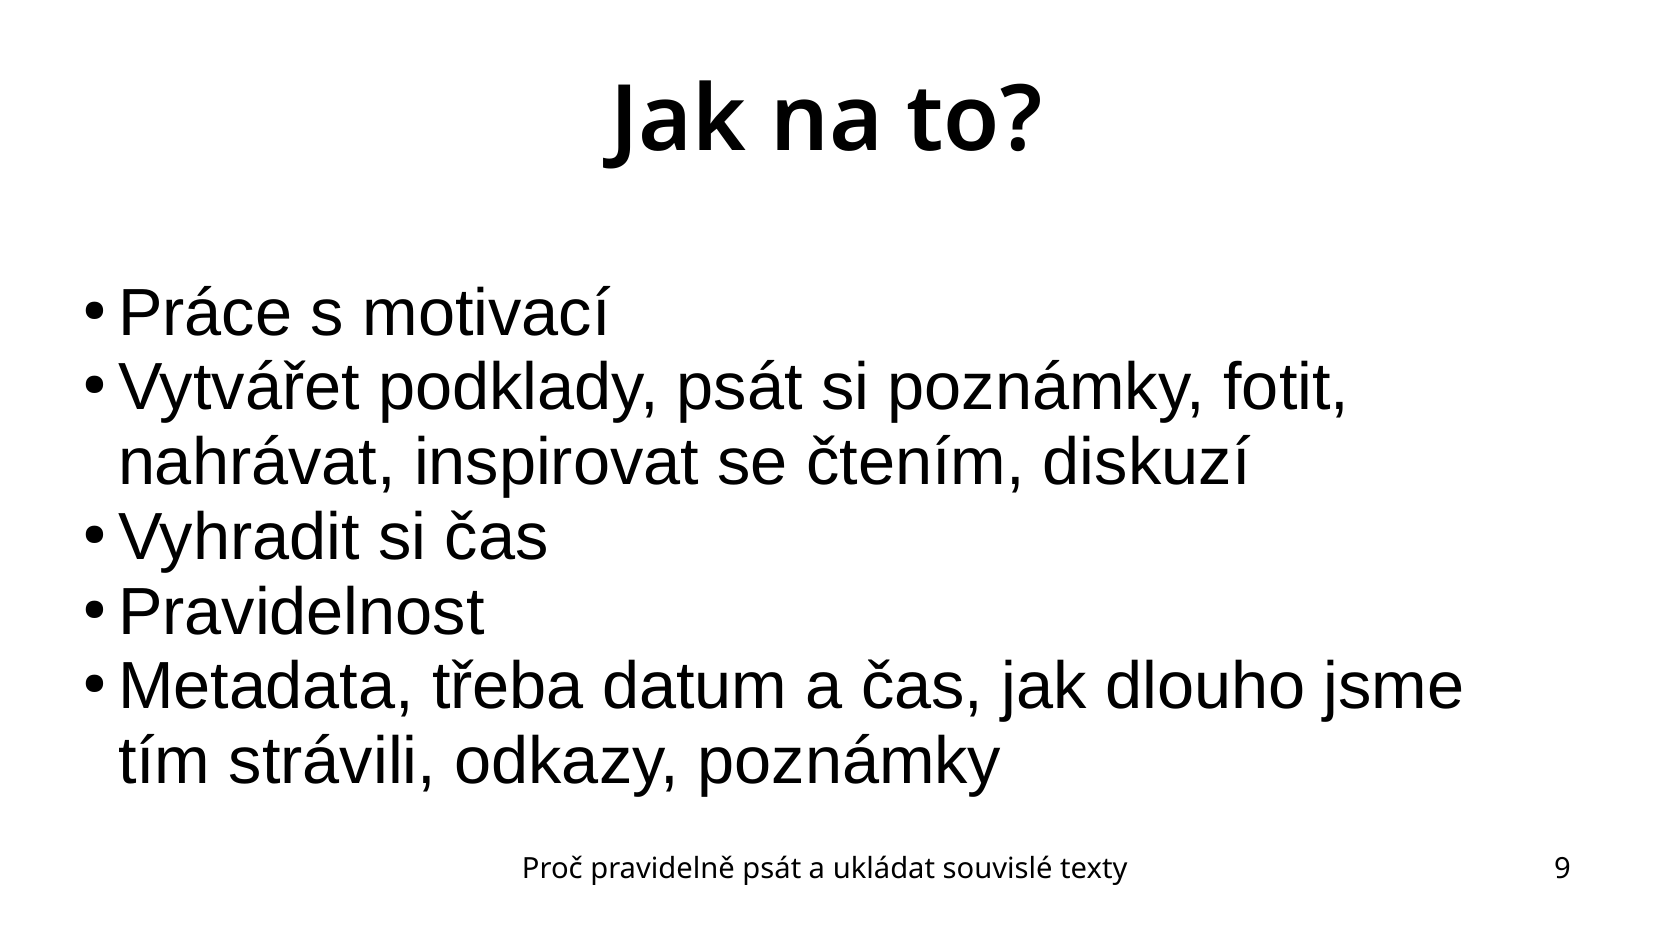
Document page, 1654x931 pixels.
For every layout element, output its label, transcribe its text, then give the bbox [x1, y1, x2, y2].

subtitle Práce s motivací Vytvářet podklady, psát si poznámky, fotit, nahrávat, inspirovat se čtením, diskuzí Vyhradit si čas Pravidelnost Metadata, třeba datum a čas, jak dlouho jsme tím strávili, odkazy, poznámky [82, 274, 1571, 799]
title Jak na to? [82, 37, 1571, 193]
